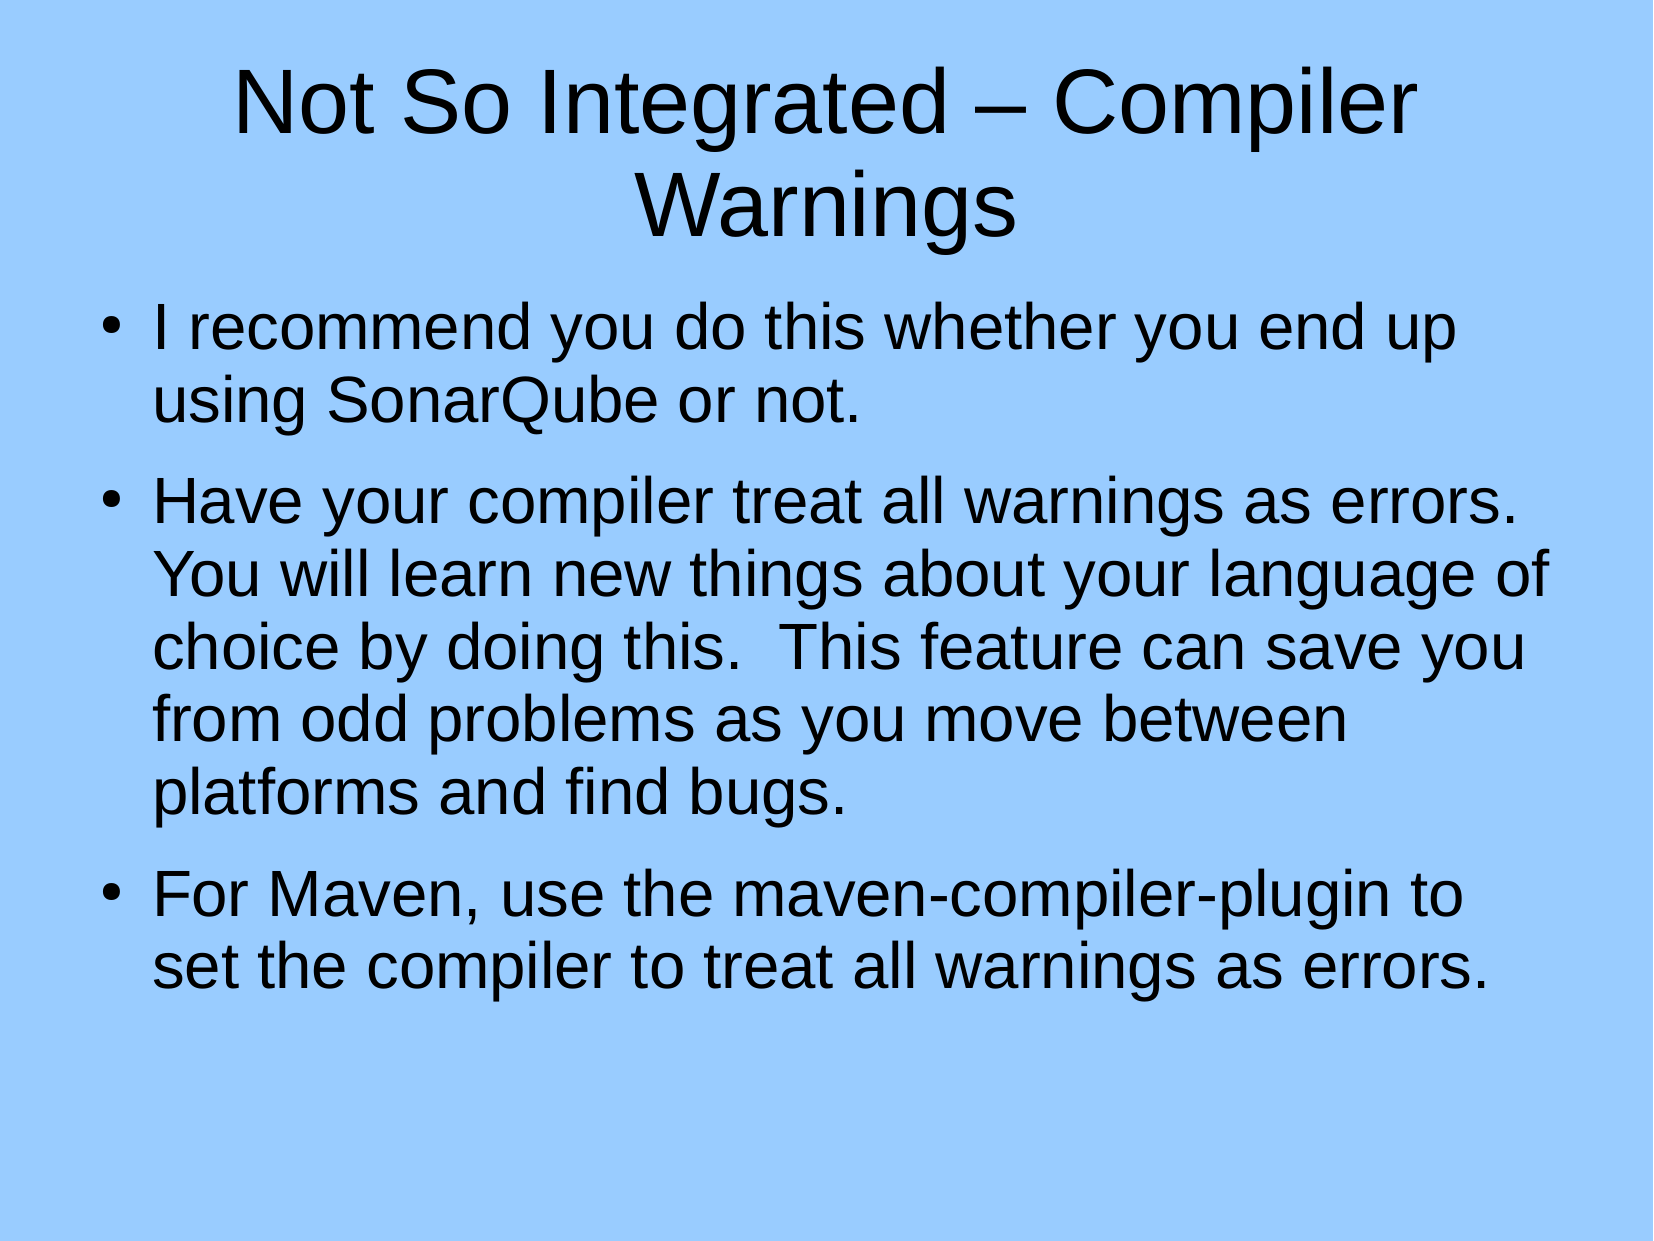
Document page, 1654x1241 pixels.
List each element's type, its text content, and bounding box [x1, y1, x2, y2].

title Not So Integrated – Compiler Warnings [82, 49, 1571, 257]
list I recommend you do this whether you end up using SonarQube or not. Have your compiler treat all warnings as errors. You will learn new things about your language of choice by doing this. This feature can save you from odd problems as you move between platforms and find bugs. For Maven, use the maven-compiler-plugin to set the compiler to treat all warnings as errors. [82, 290, 1571, 1010]
